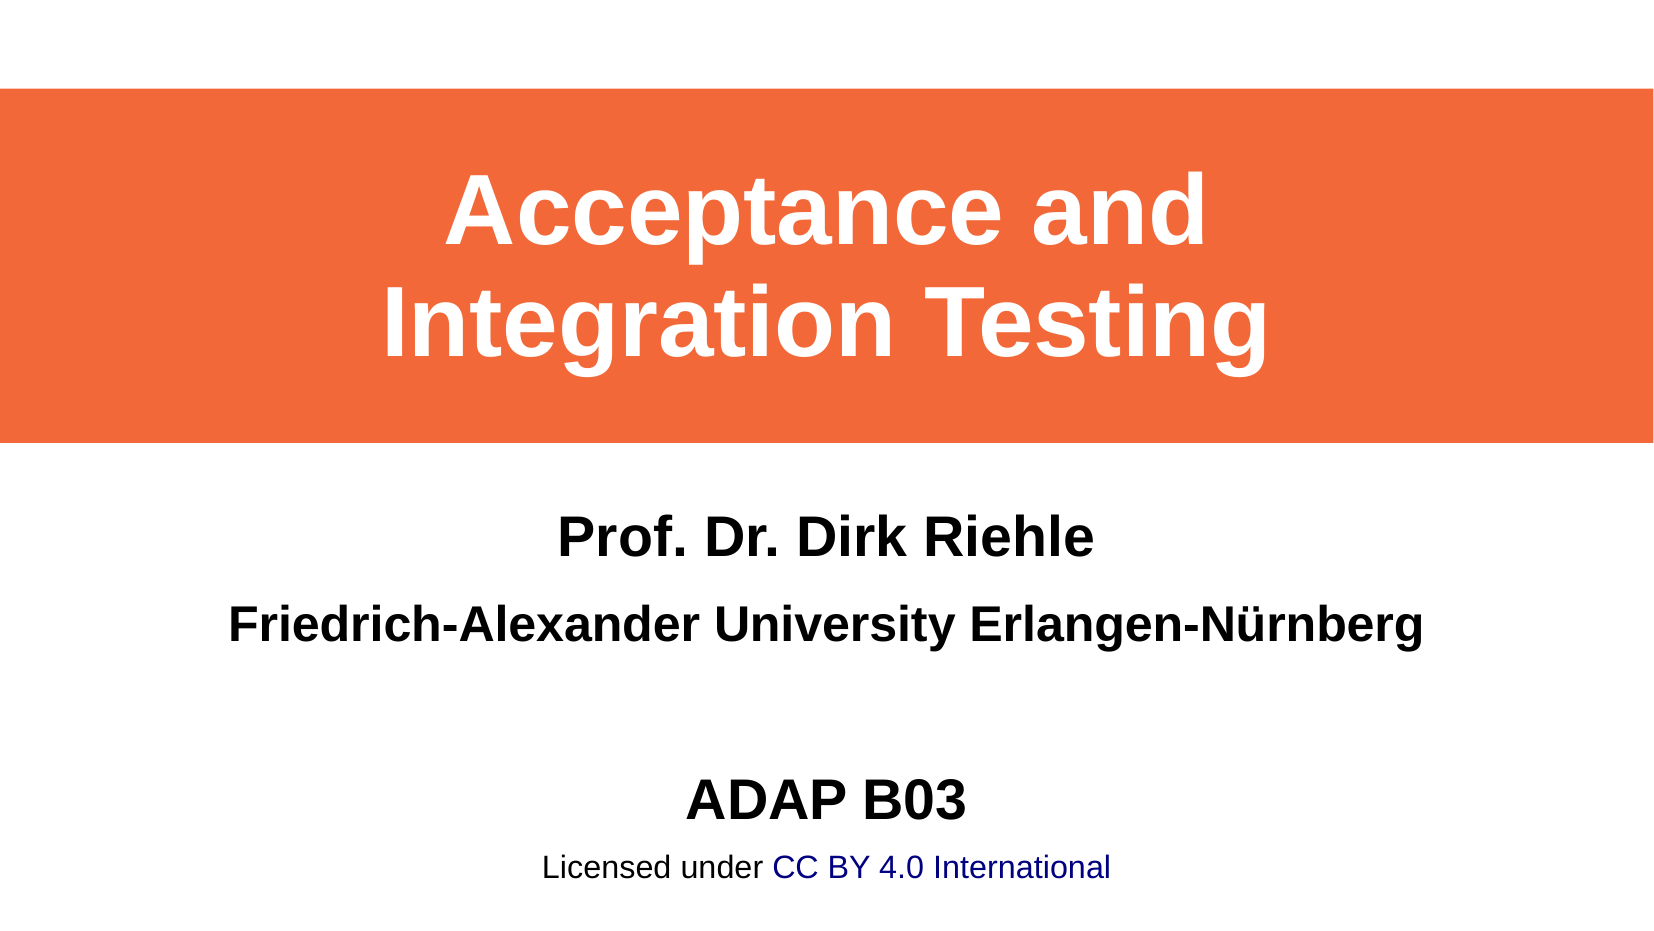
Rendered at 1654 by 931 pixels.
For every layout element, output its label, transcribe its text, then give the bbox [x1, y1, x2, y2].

title Acceptance and Integration Testing [0, 88, 1654, 443]
subtitle Prof. Dr. Dirk Riehle Friedrich-Alexander University Erlangen-Nürnberg ADAP B03 Licensed under CC BY 4.0 International [29, 472, 1625, 886]
